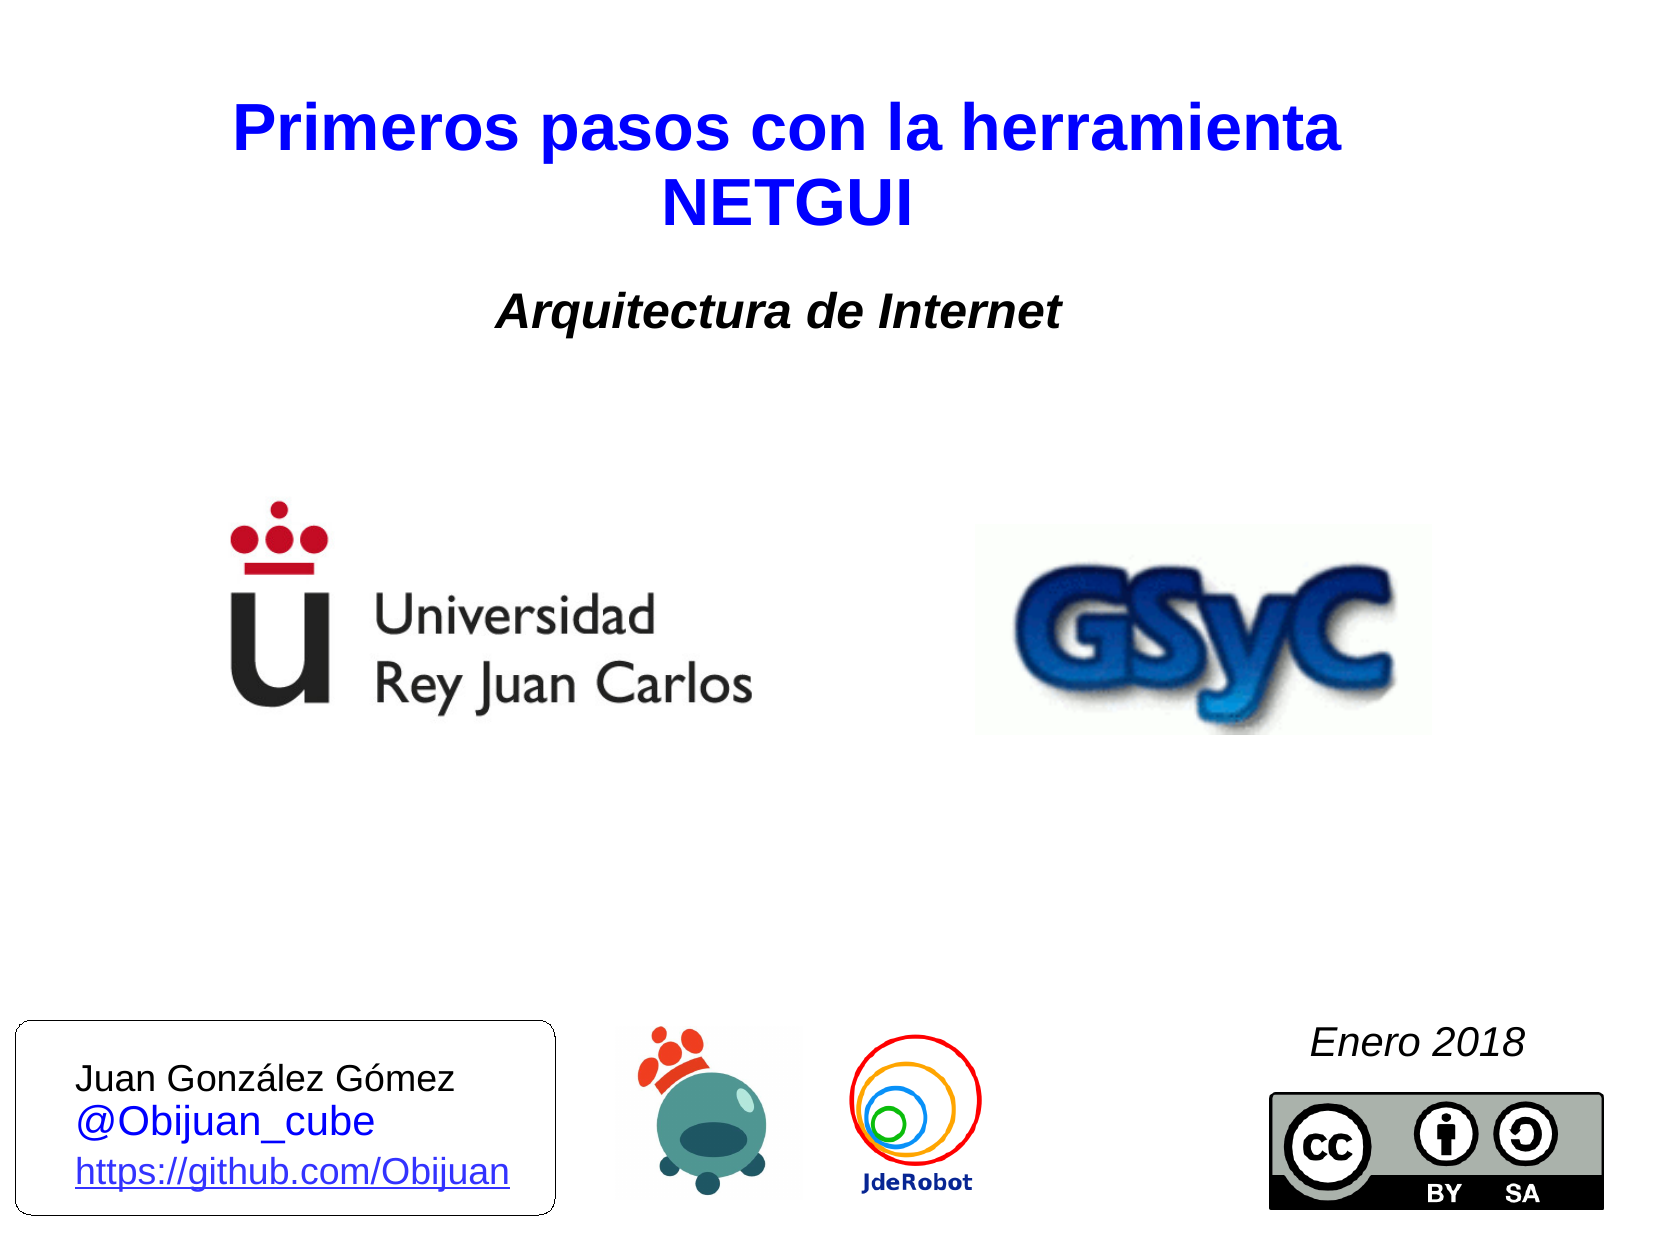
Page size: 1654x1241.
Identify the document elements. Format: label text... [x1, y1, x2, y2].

text_box https://github.com/Obijuan [60, 1143, 526, 1201]
picture [615, 1026, 803, 1201]
picture [975, 524, 1432, 736]
picture [824, 1019, 1006, 1201]
picture [196, 479, 781, 736]
picture [1269, 1079, 1604, 1221]
text_box Enero 2018 [1275, 1018, 1561, 1066]
title Primeros pasos con la herramienta NETGUI [135, 90, 1441, 241]
text_box Juan González Gómez [60, 1050, 571, 1111]
text_box @Obijuan_cube [60, 1090, 421, 1166]
text_box Arquitectura de Internet [495, 255, 1156, 367]
text_box [15, 1020, 556, 1216]
